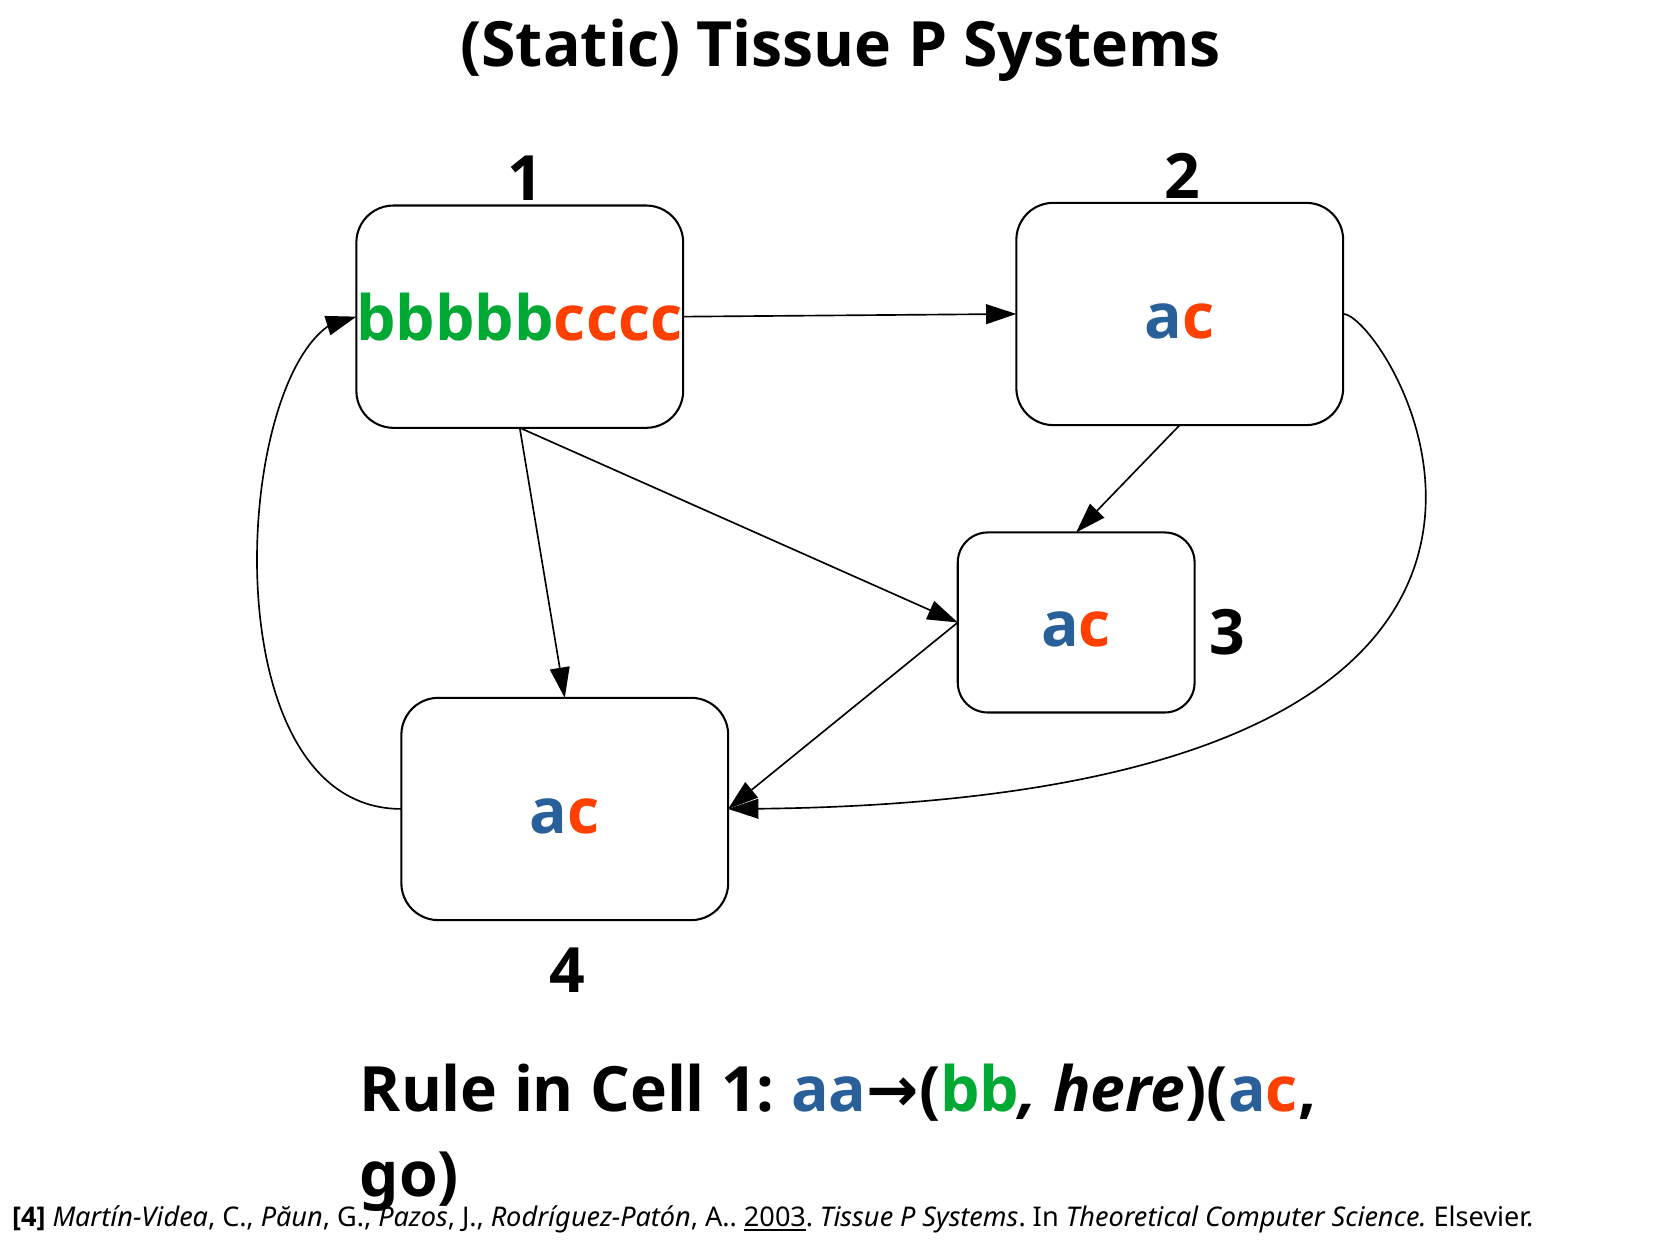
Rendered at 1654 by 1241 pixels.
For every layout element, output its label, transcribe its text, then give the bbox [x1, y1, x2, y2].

text_box ac [1016, 202, 1344, 426]
text_box 4 [534, 918, 601, 1016]
text_box ac [401, 697, 729, 921]
text_box bbbbbcccc [356, 205, 684, 428]
title (Static) Tissue P Systems [0, 1, 1651, 84]
text_box [4] Martín-Videa, C., Păun, G., Pazos, J., Rodríguez-Patón, A.. 2003. Tissue P Systems. In Theoretical Computer Science. Elsevier. [0, 1190, 1654, 1241]
text_box ac [957, 532, 1195, 713]
text_box 2 [1149, 124, 1215, 222]
text_box 1 [492, 126, 558, 224]
text_box Rule in Cell 1: aa→(bb, here)(ac, go) [345, 1037, 1351, 1178]
text_box 3 [1194, 580, 1261, 678]
